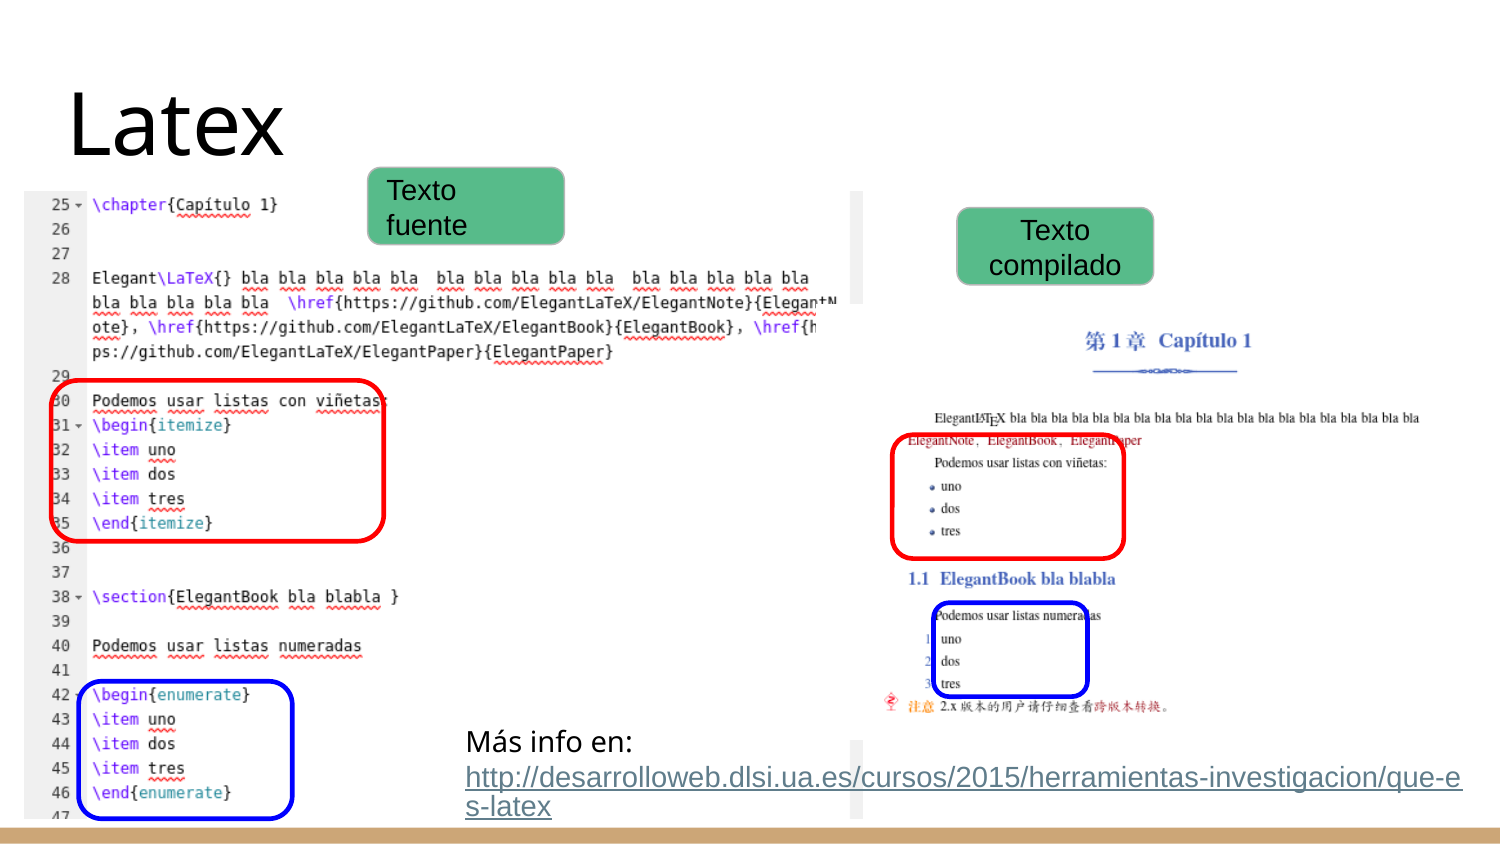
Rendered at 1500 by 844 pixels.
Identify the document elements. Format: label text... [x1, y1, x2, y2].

text_box Texto fuente [367, 167, 565, 245]
text_box Texto compilado [956, 207, 1154, 285]
picture [81, 684, 289, 816]
picture [24, 191, 1500, 819]
text_box Más info en: http://desarrolloweb.dlsi.ua.es/cursos/2015/herramientas-investigacion/que-es-latex [450, 708, 1491, 844]
title Latex [51, 51, 1449, 189]
